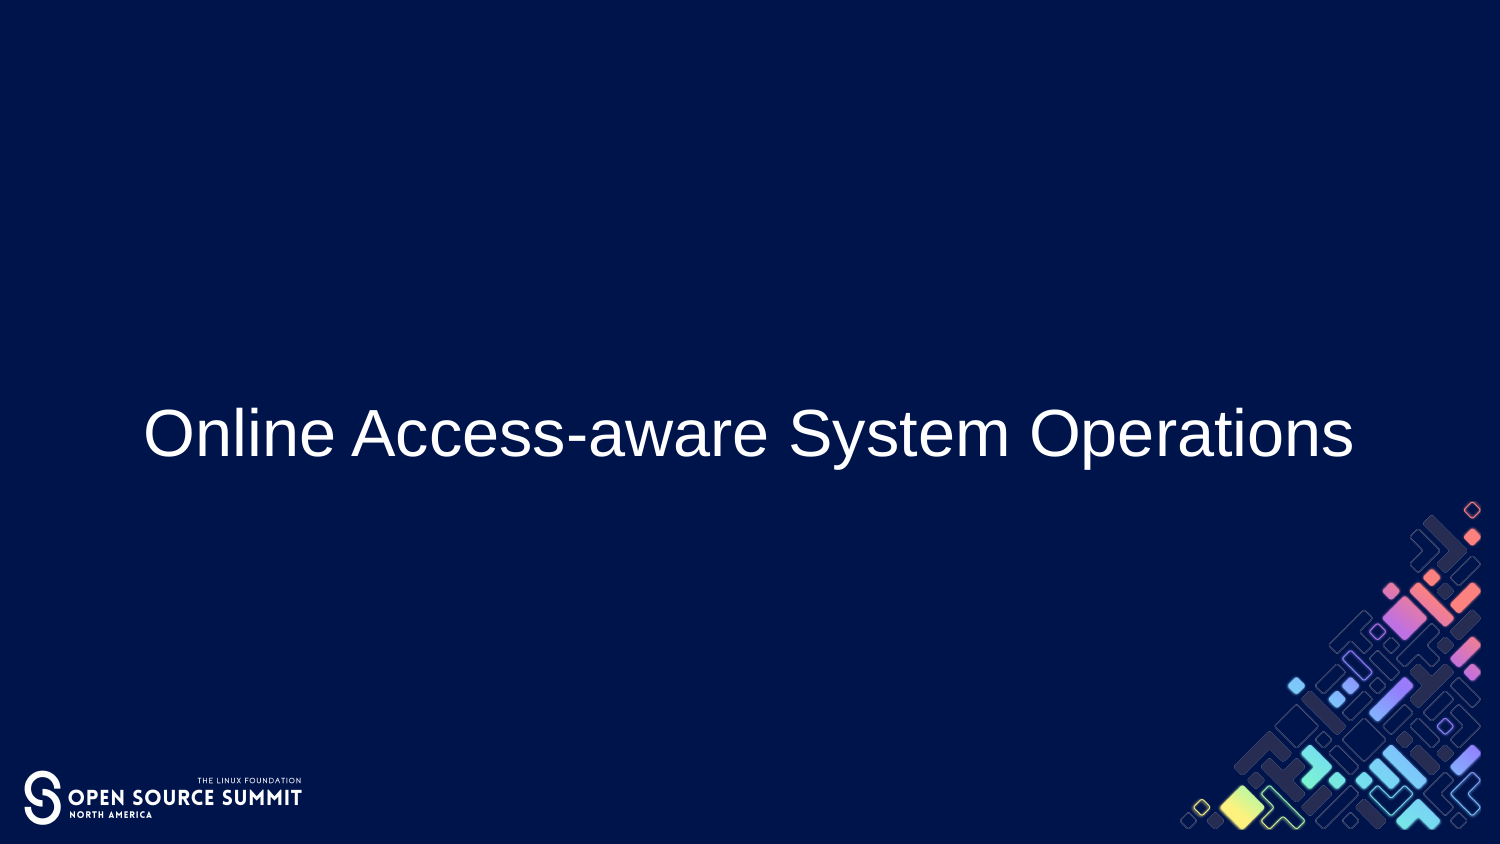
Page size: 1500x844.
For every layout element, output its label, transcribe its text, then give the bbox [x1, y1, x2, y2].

picture [19, 765, 307, 830]
picture [1180, 501, 1481, 830]
title Online Access-aware System Operations [51, 346, 1449, 520]
